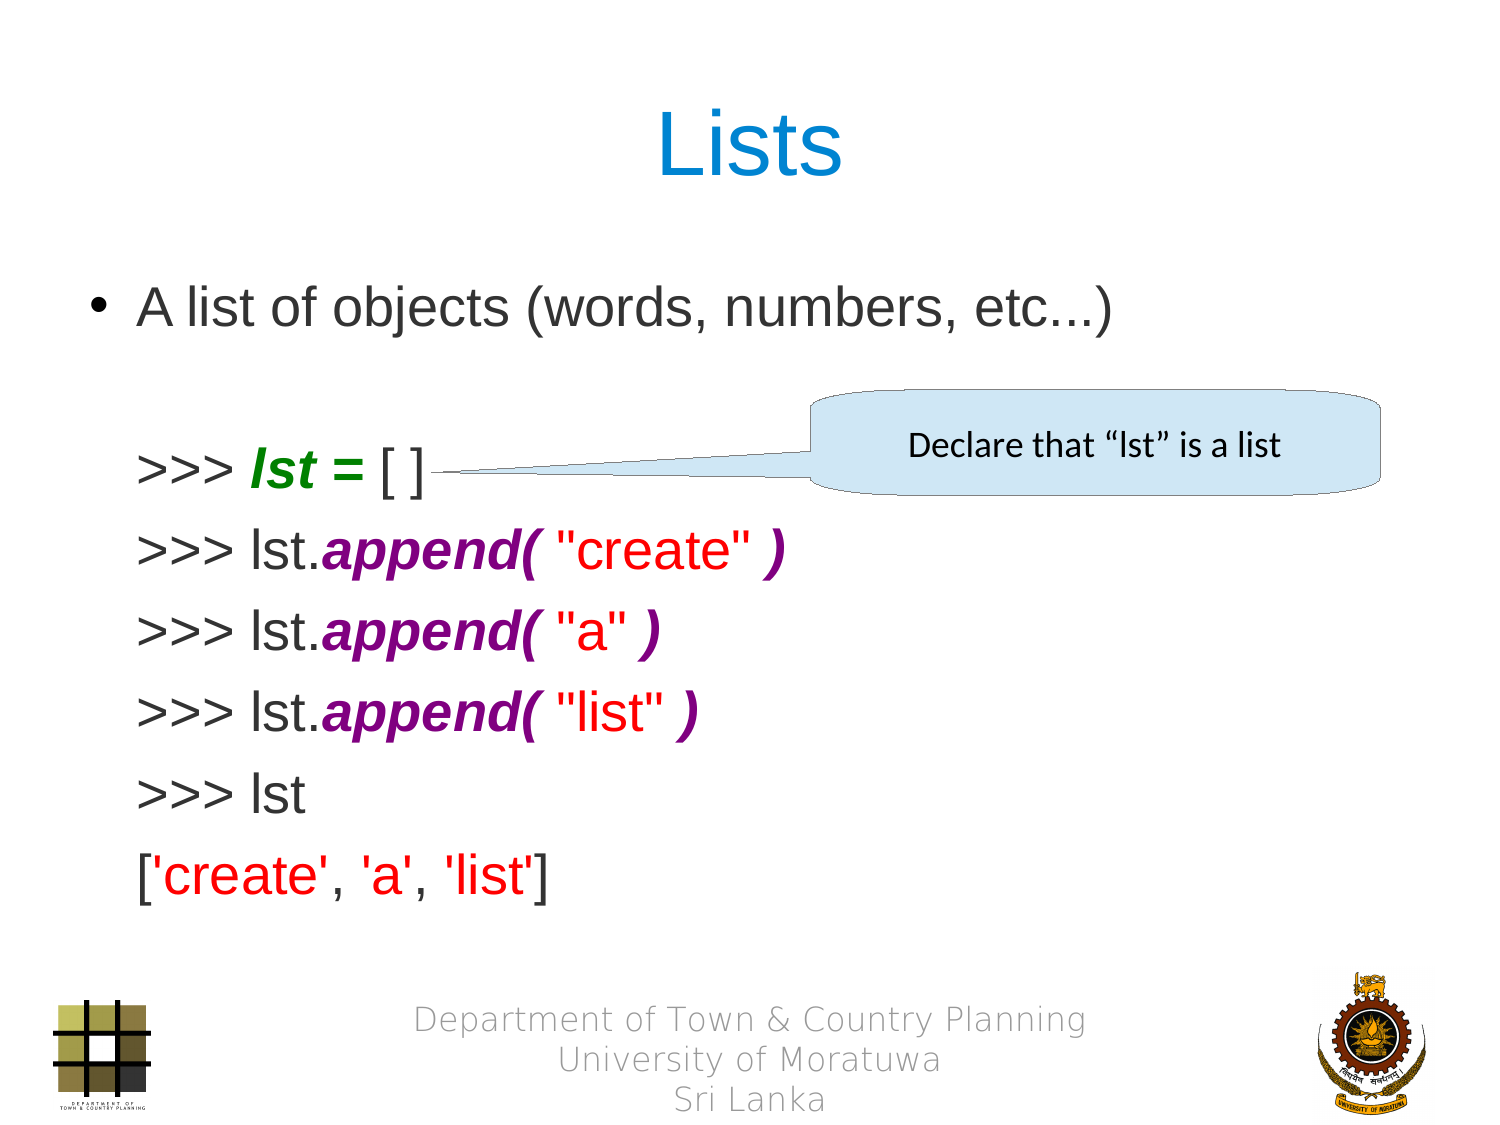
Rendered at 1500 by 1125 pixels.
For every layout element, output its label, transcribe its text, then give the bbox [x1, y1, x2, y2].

list A list of objects (words, numbers, etc...) >>> lst = [ ] >>> lst.append( "create" ) >>> lst.append( "a" ) >>> lst.append( "list" ) >>> lst ['create', 'a', 'list'] [75, 262, 1426, 916]
picture [53, 1000, 151, 1110]
picture [1312, 966, 1435, 1125]
text_box Declare that “lst” is a list [431, 389, 1381, 496]
title Lists [75, 45, 1426, 233]
